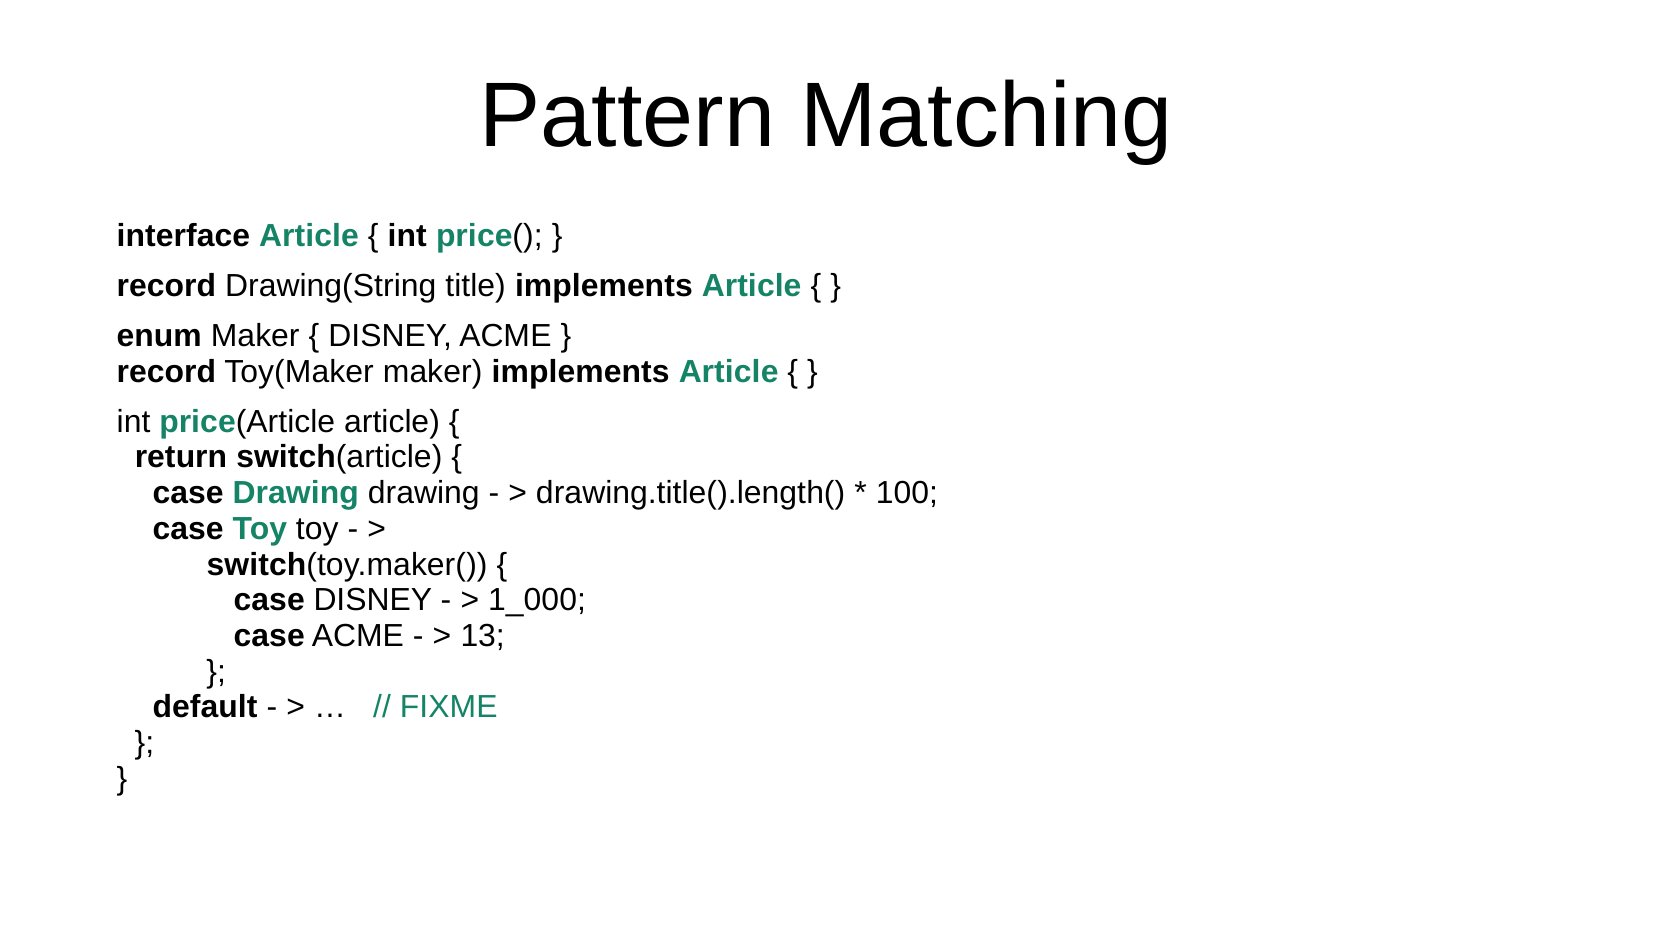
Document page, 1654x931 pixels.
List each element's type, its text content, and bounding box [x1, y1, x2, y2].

list interface Article { int price(); } record Drawing(String title) implements Article { } enum Maker { DISNEY, ACME } record Toy(Maker maker) implements Article { } int price(Article article) { return switch(article) { case Drawing drawing - > drawing.title().length() * 100; case Toy toy - > switch(toy.maker()) { case DISNEY - > 1_000; case ACME - > 13; }; default - > … // FIXME }; } [82, 217, 1571, 811]
title Pattern Matching [82, 37, 1571, 193]
